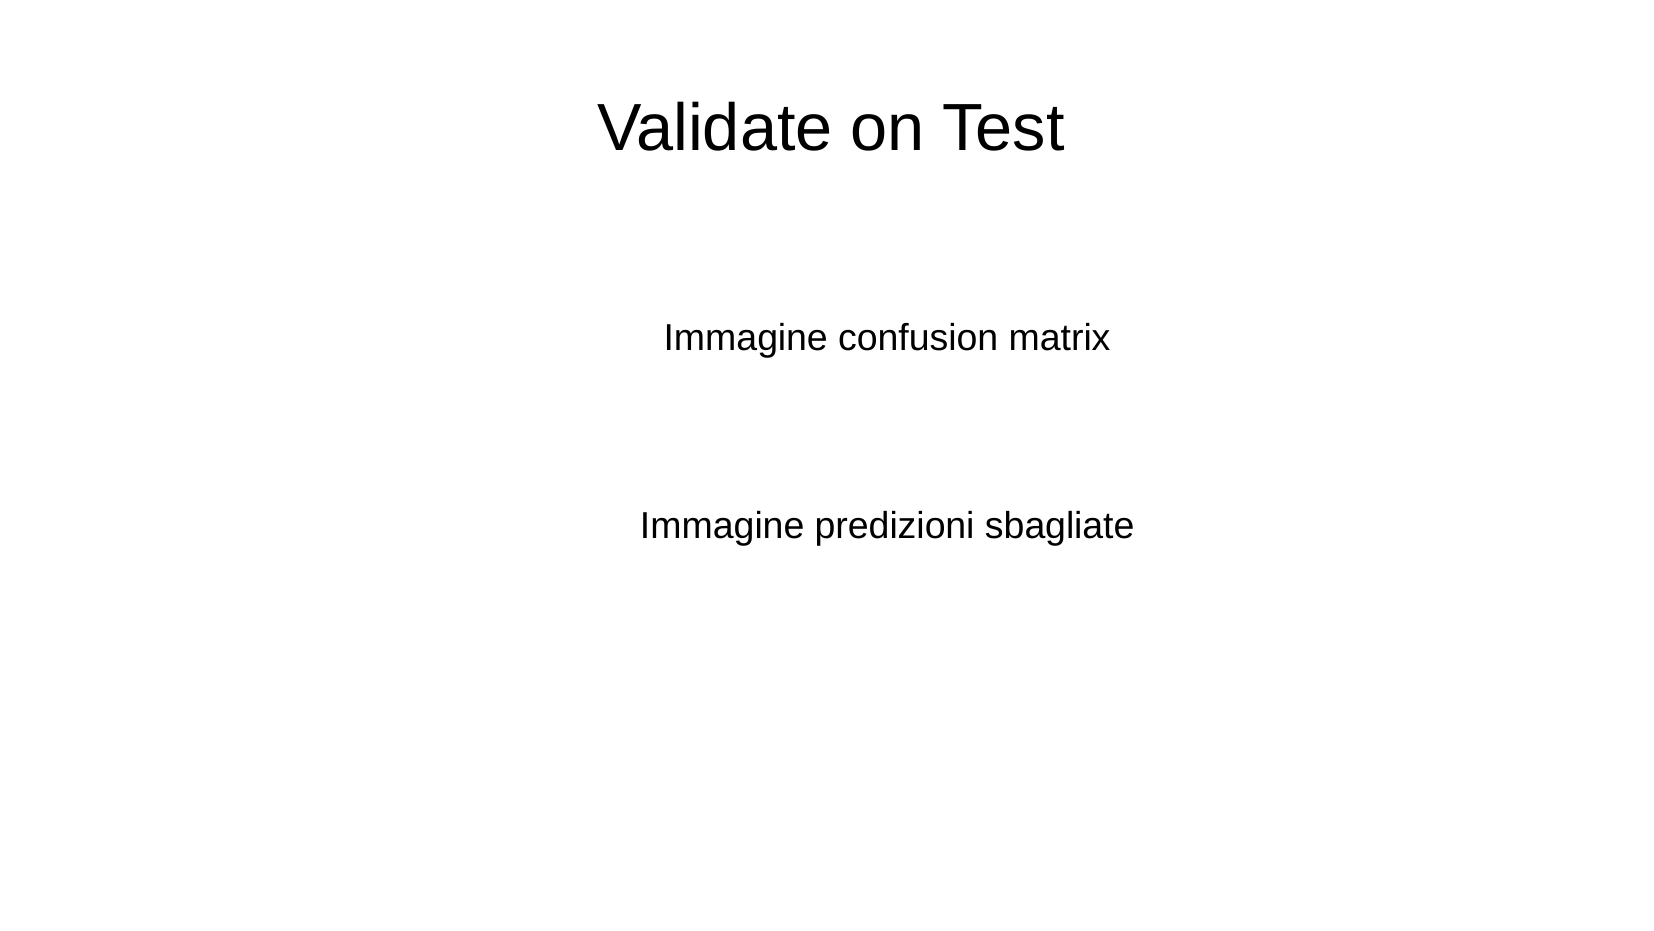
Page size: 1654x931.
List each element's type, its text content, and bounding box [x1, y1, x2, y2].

text_box Immagine predizioni sbagliate [611, 487, 1163, 563]
subtitle Validate on Test [86, 67, 1576, 188]
text_box Immagine confusion matrix [611, 300, 1163, 376]
